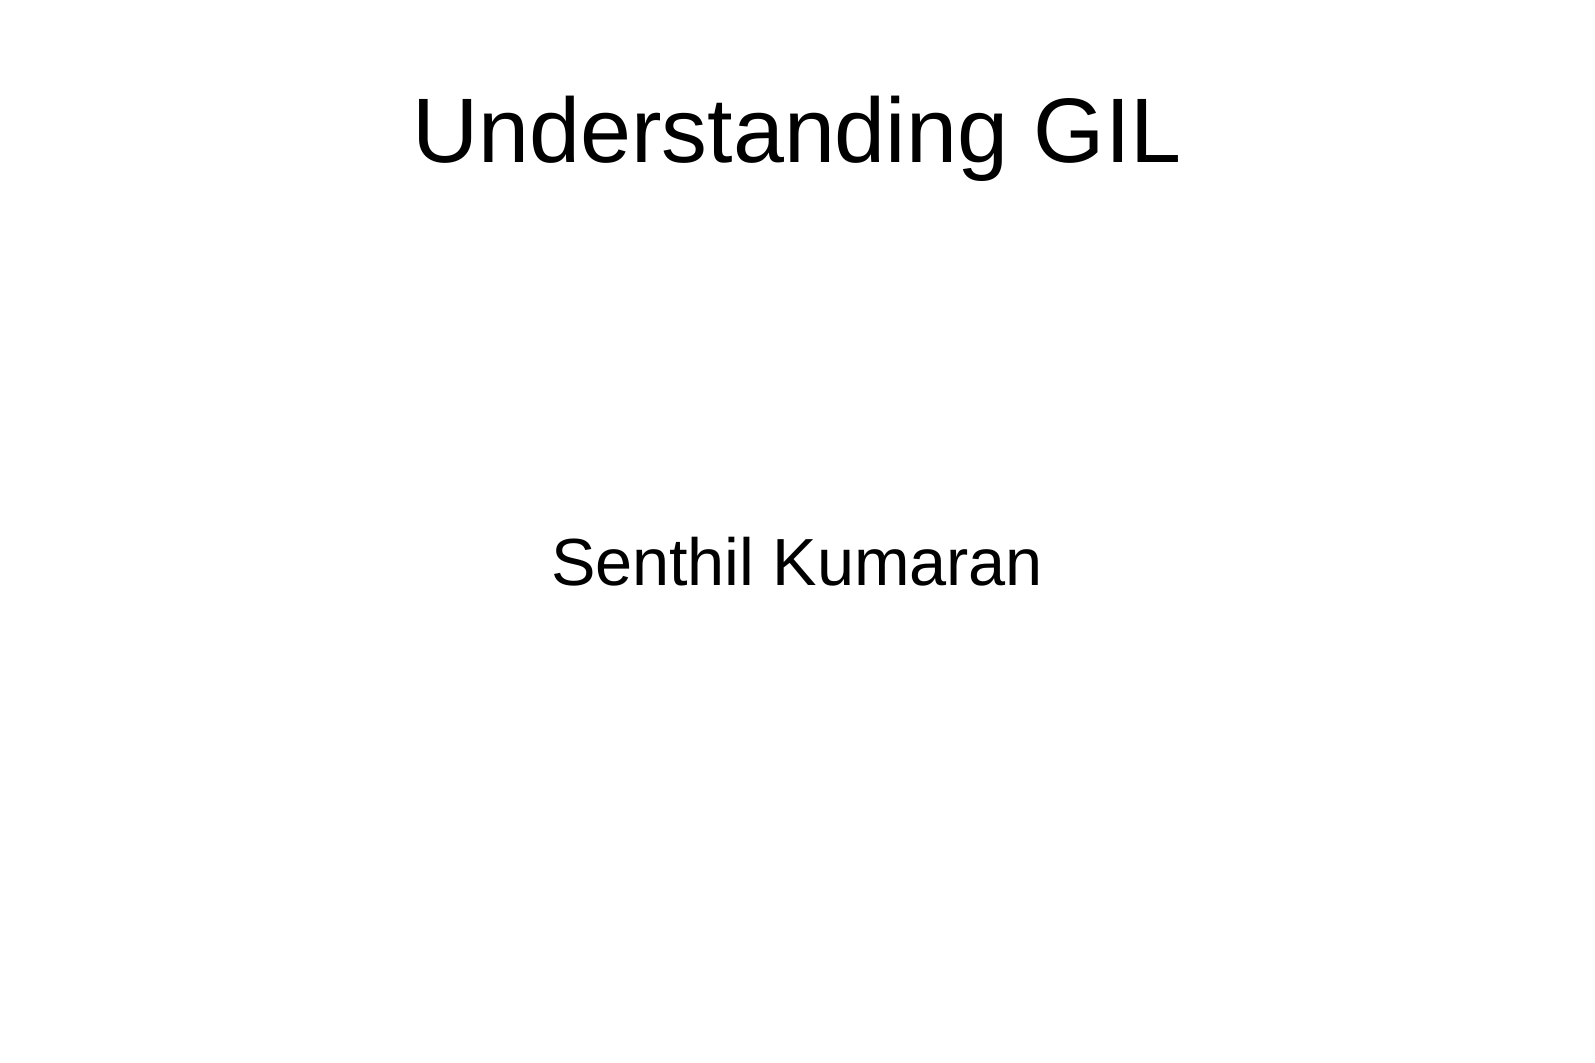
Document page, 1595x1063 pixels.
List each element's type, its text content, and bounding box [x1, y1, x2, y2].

subtitle Senthil Kumaran [79, 256, 1515, 943]
title Understanding GIL [79, 49, 1515, 213]
